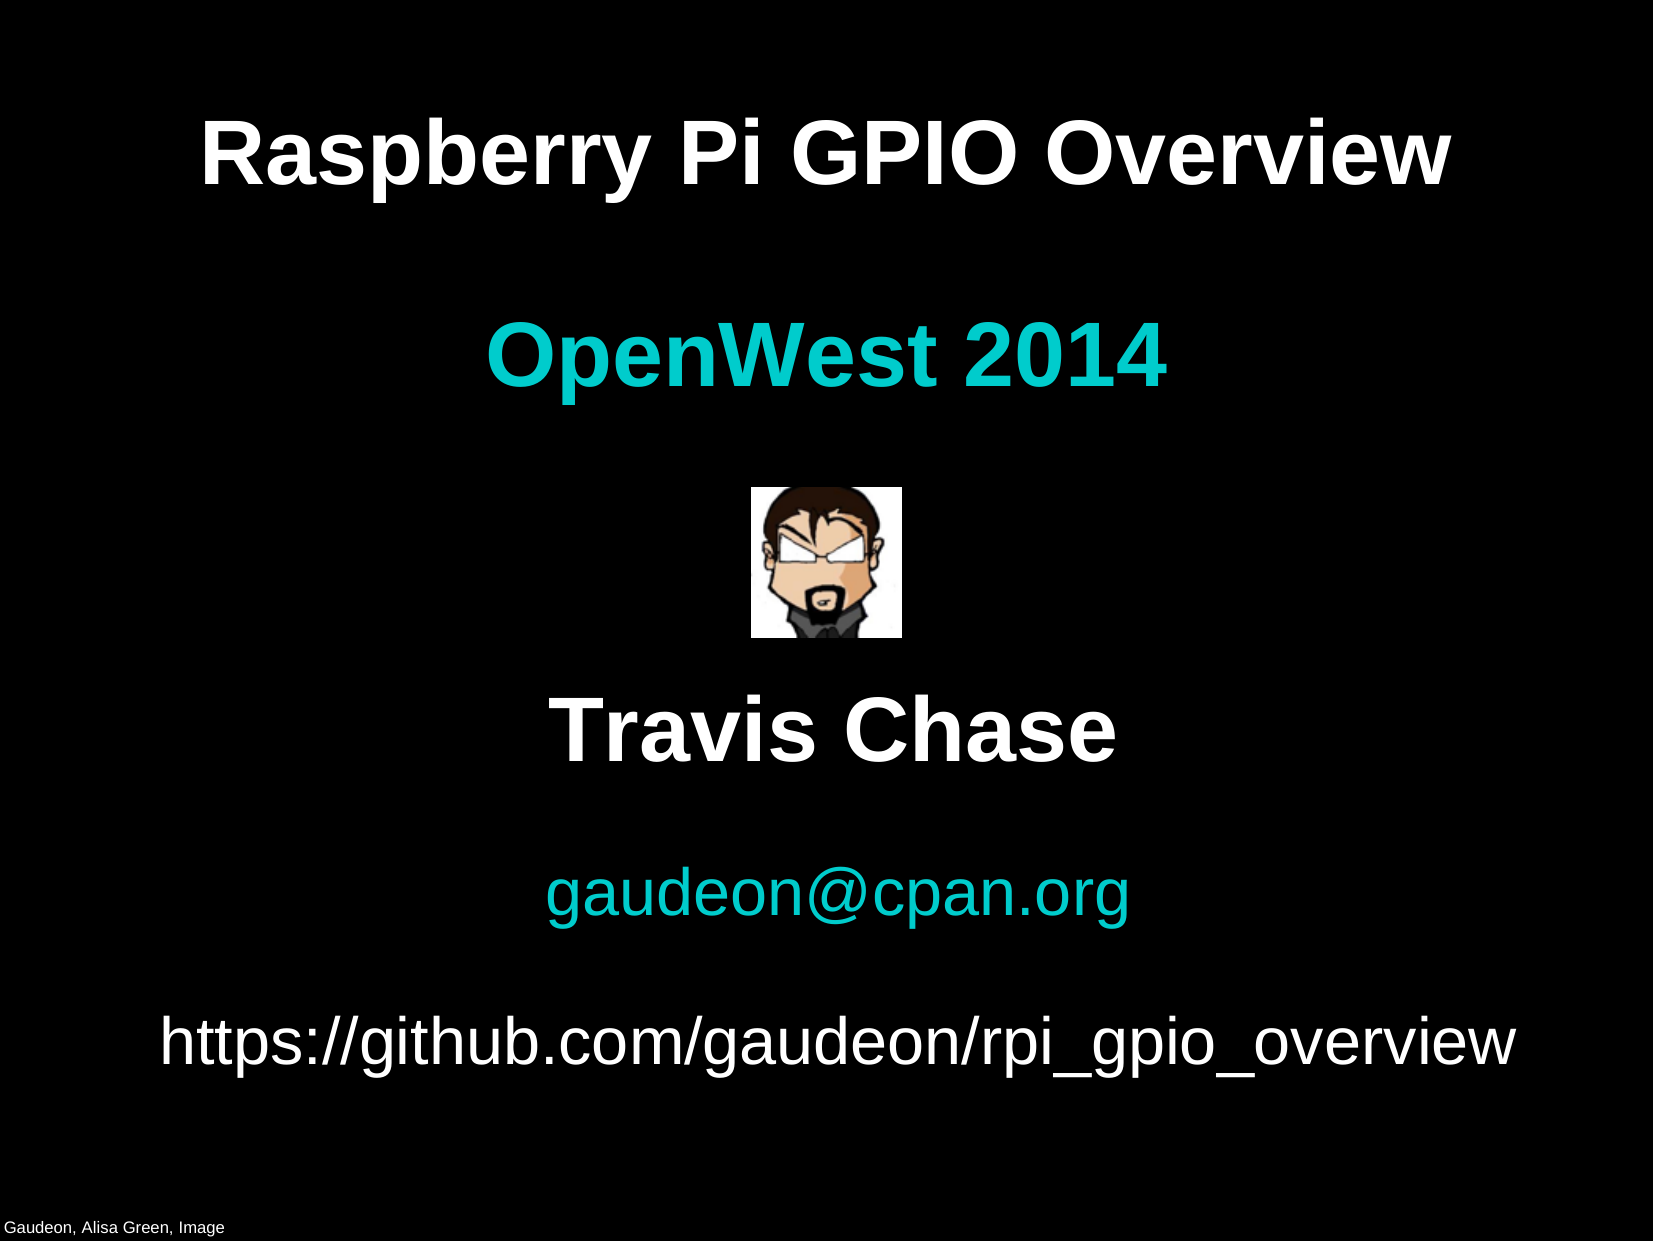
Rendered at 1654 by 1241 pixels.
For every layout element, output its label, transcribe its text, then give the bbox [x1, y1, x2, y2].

title Raspberry Pi GPIO Overview [82, 49, 1571, 257]
text_box Travis Chase [548, 678, 1130, 782]
text_box OpenWest 2014 [485, 303, 1168, 407]
text_box gaudeon@cpan.org https://github.com/gaudeon/rpi_gpio_overview [132, 847, 1546, 1087]
text_box Gaudeon, Alisa Green, Image [3, 1218, 224, 1238]
picture [751, 487, 902, 638]
